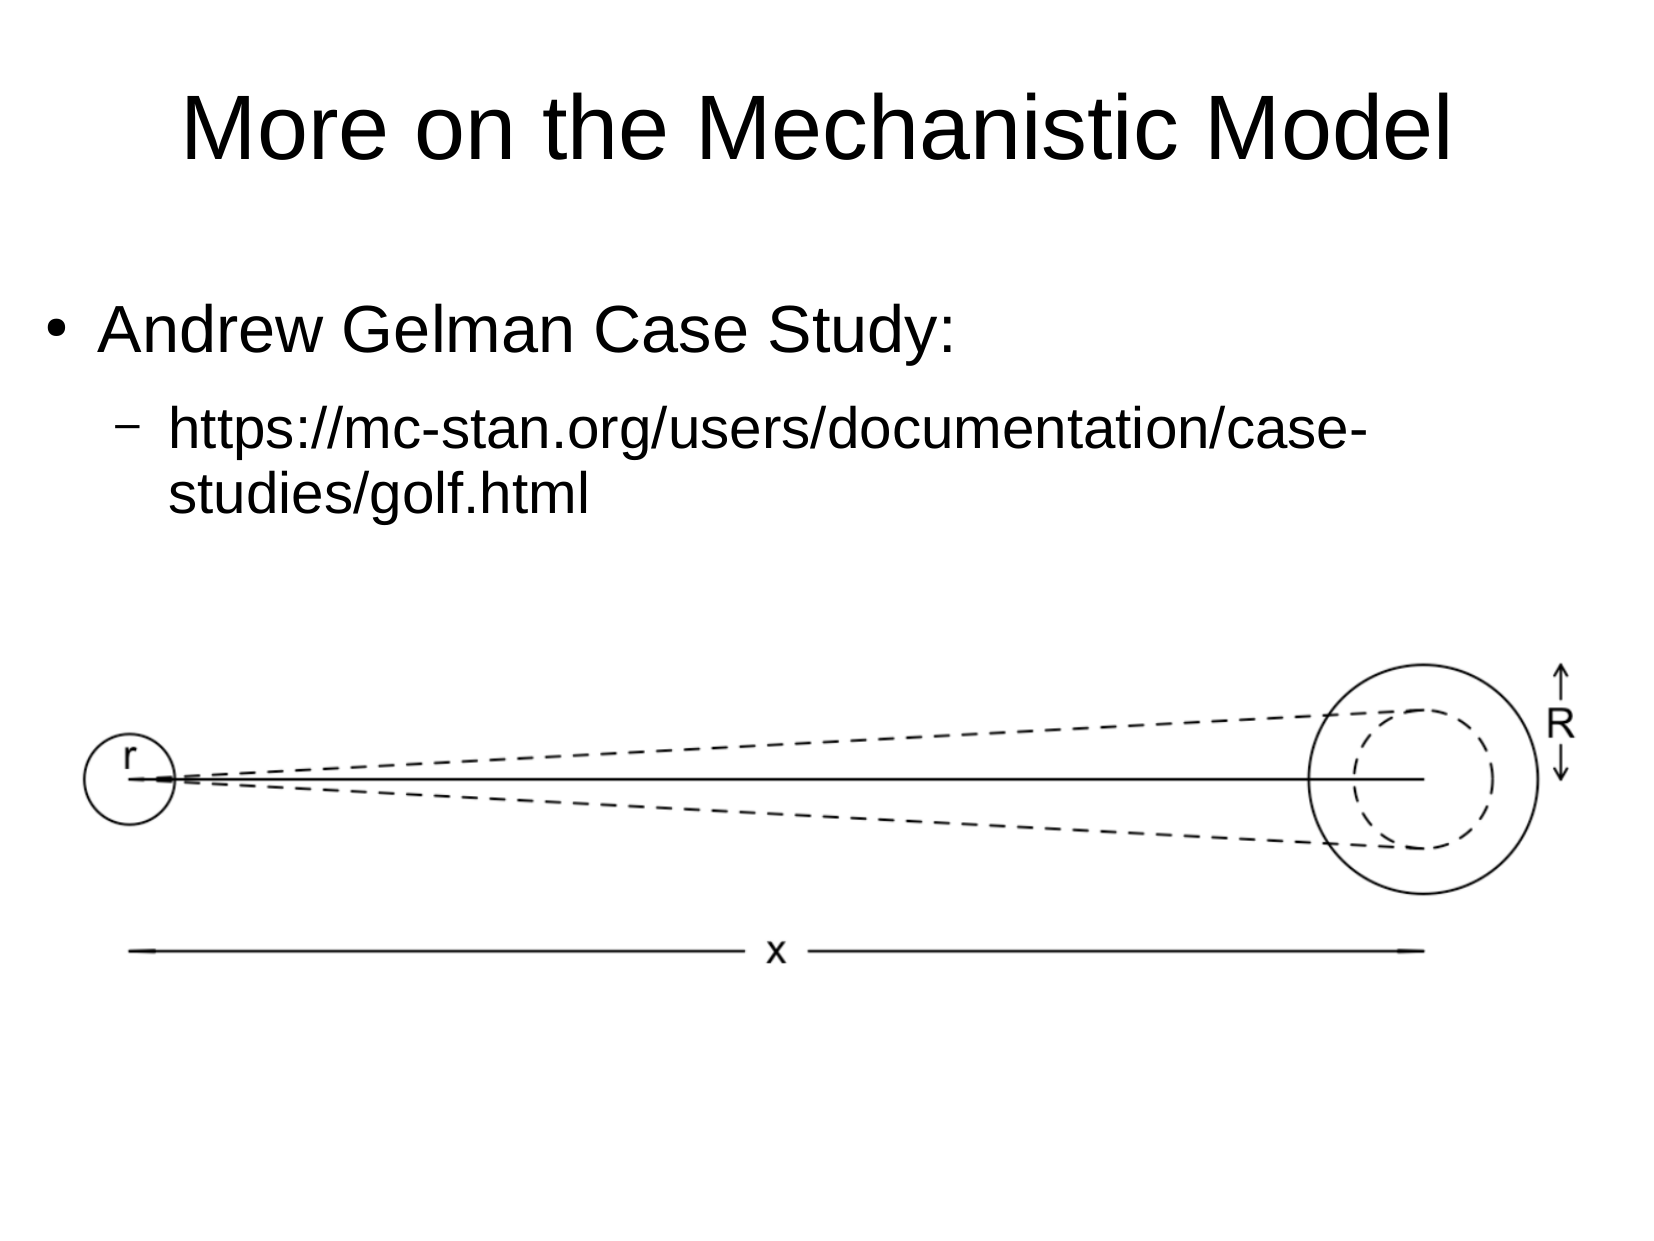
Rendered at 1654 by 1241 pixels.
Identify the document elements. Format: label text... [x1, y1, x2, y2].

list Andrew Gelman Case Study: https://mc-stan.org/users/documentation/case-studies/golf.html [26, 291, 1516, 1111]
title More on the Mechanistic Model [74, 24, 1563, 232]
picture [38, 550, 1621, 991]
